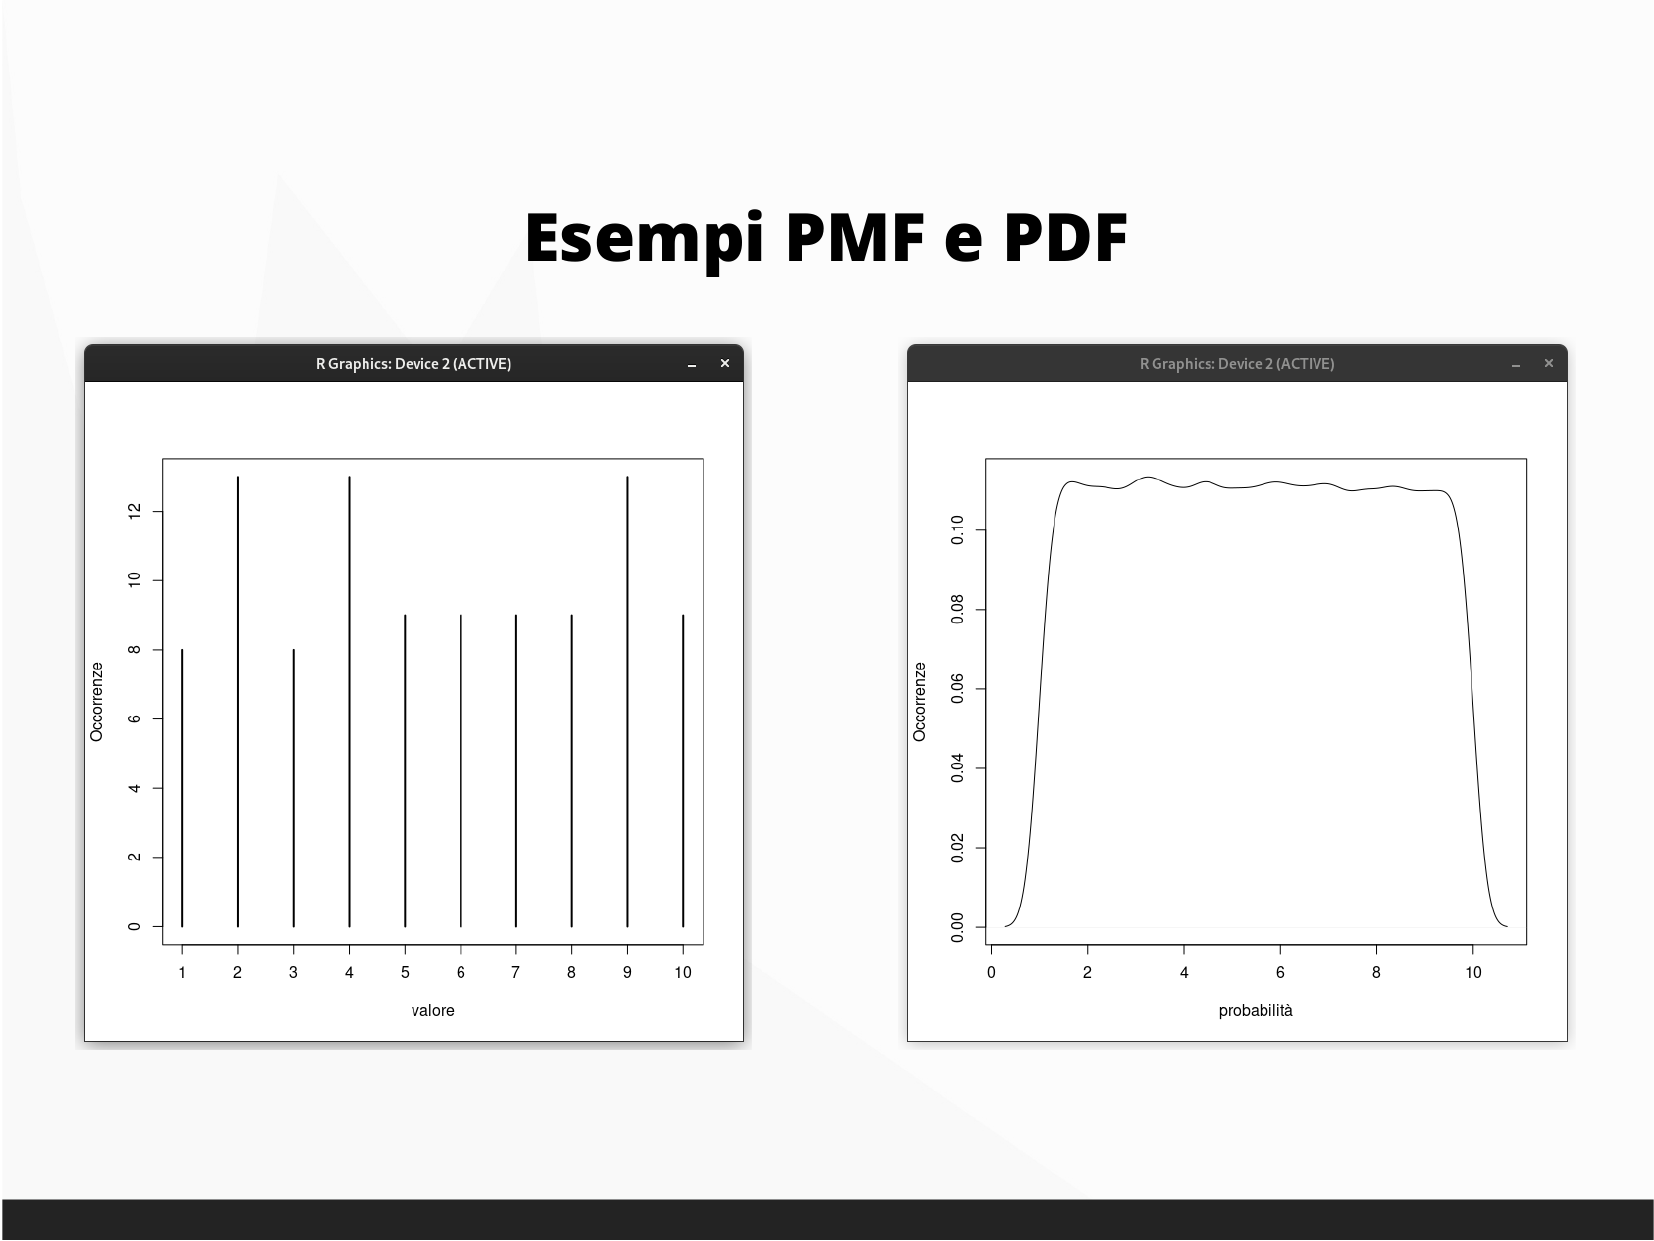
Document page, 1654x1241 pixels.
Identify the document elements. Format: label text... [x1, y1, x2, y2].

picture [2, 0, 1654, 1241]
title Esempi PMF e PDF [82, 132, 1571, 340]
